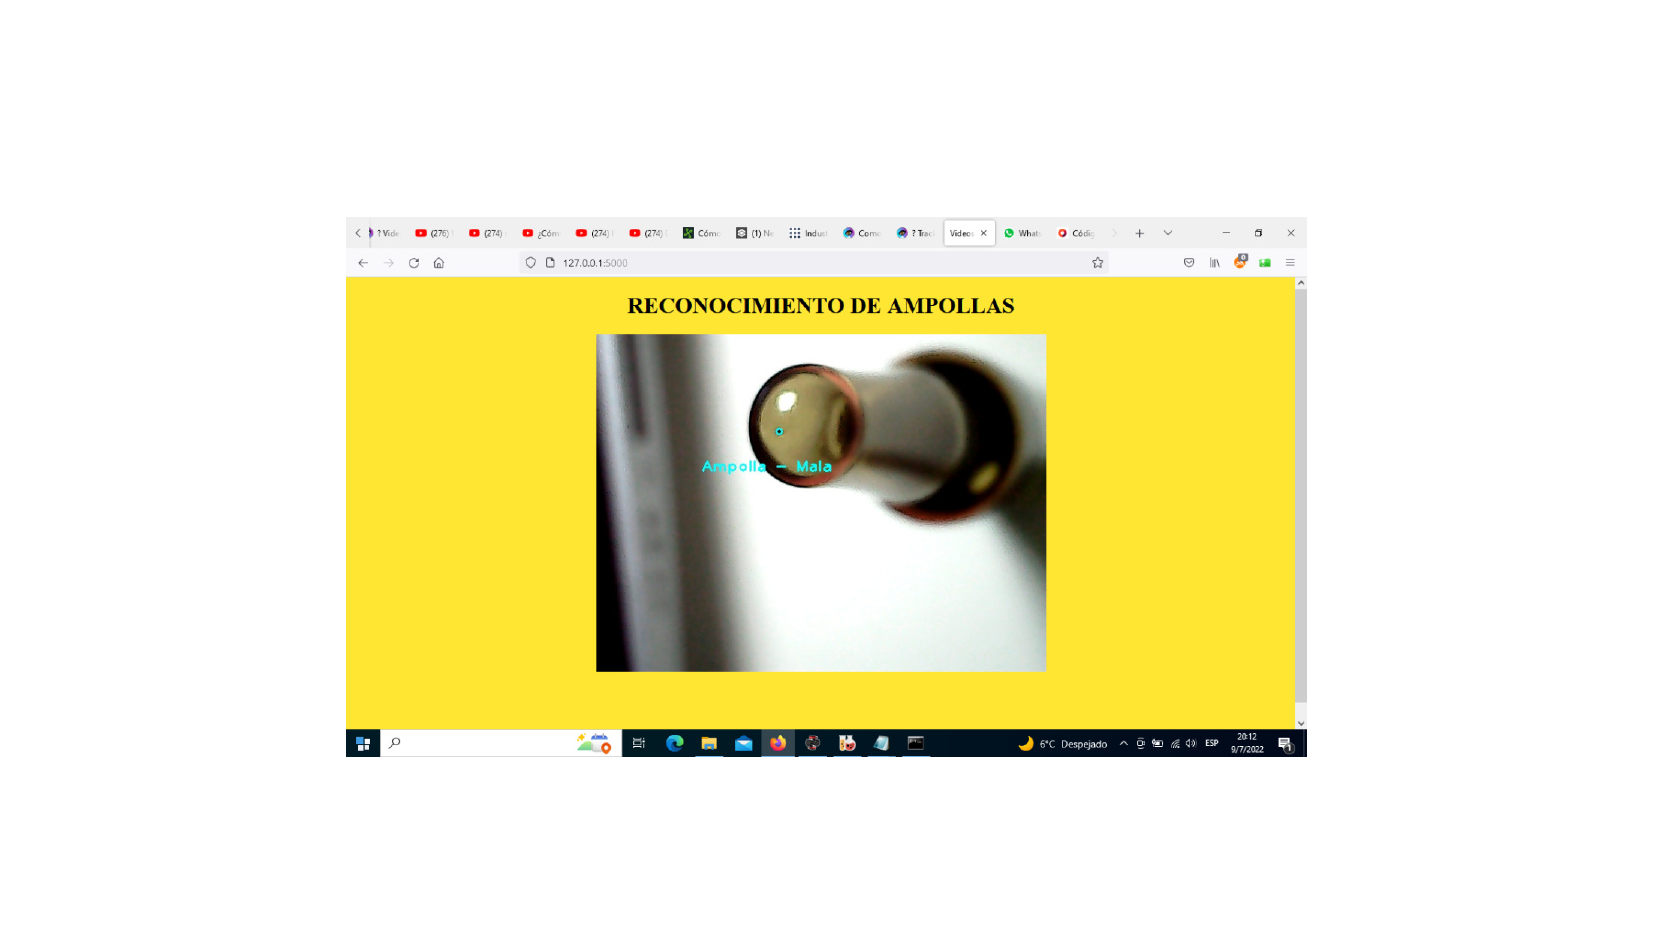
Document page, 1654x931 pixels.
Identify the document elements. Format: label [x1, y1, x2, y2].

picture [346, 217, 1307, 758]
